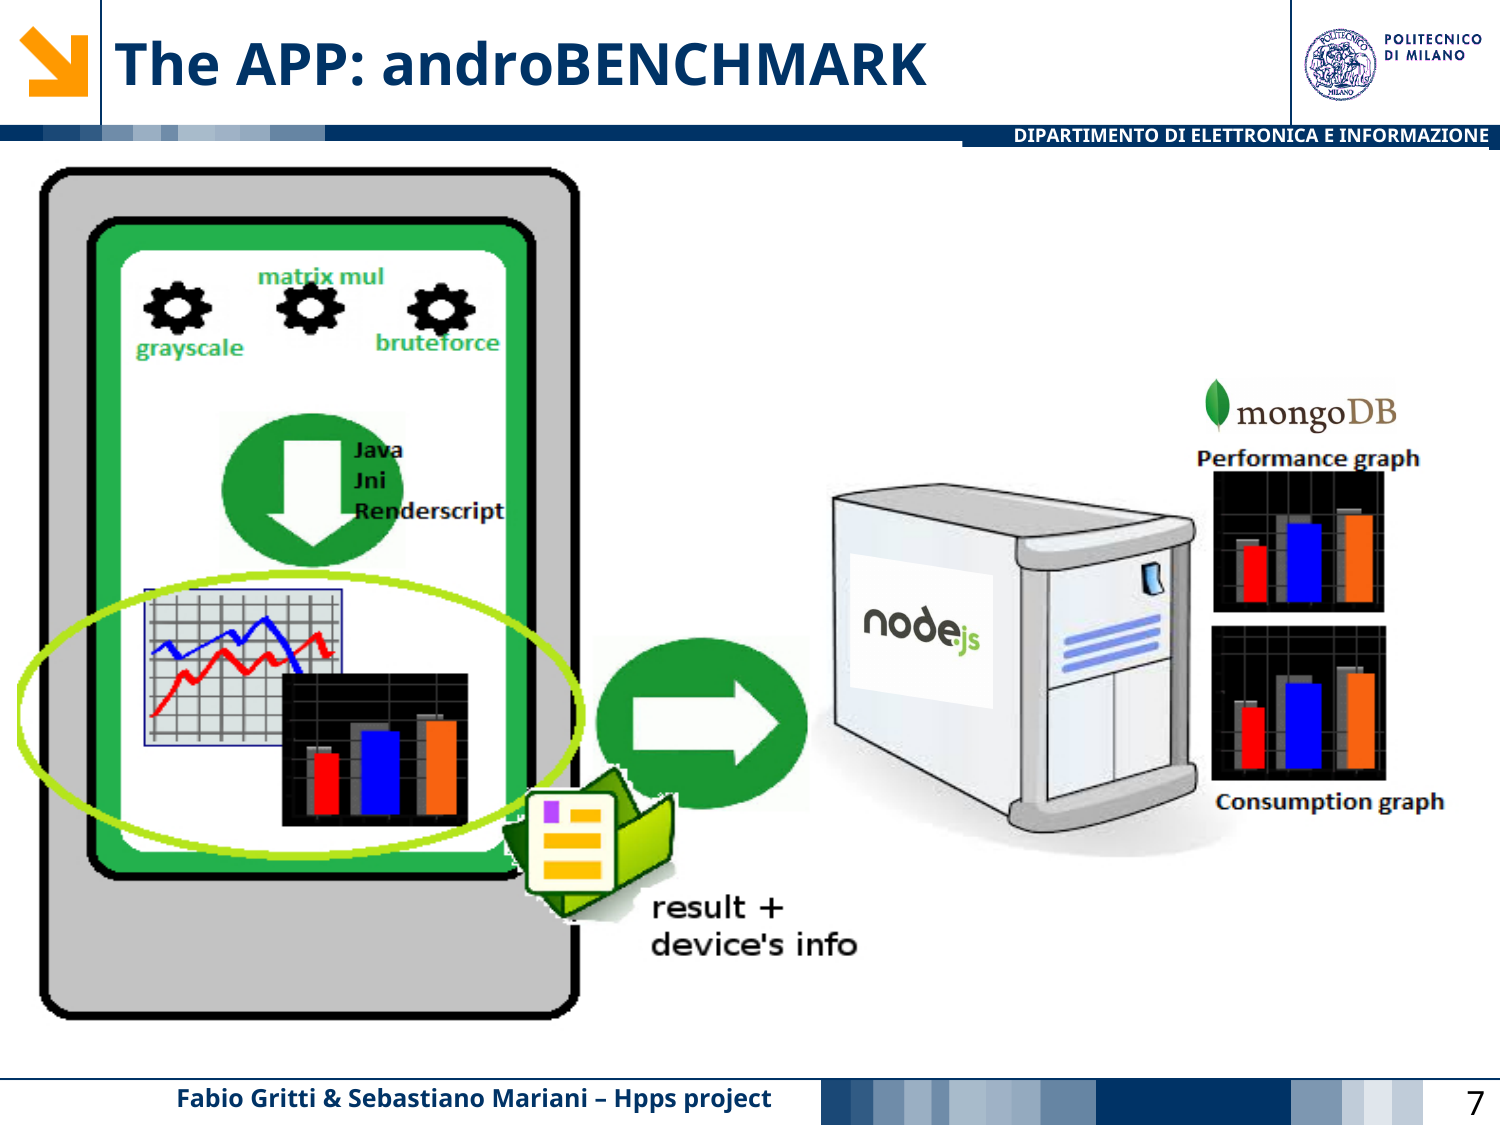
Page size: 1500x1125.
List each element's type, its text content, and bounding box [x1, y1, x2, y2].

picture [1452, 131, 1459, 137]
picture [0, 0, 1015, 141]
text_box <numero> [1187, 1074, 1500, 1125]
picture [17, 147, 1489, 1063]
picture [788, 1078, 1187, 1125]
text_box Fabio Gritti & Sebastiano Mariani – Hpps project [0, 1074, 788, 1125]
title The APP: androBENCHMARK [99, 0, 1275, 133]
picture [1376, 131, 1383, 137]
picture [1275, 0, 1500, 137]
picture [1216, 133, 1226, 137]
